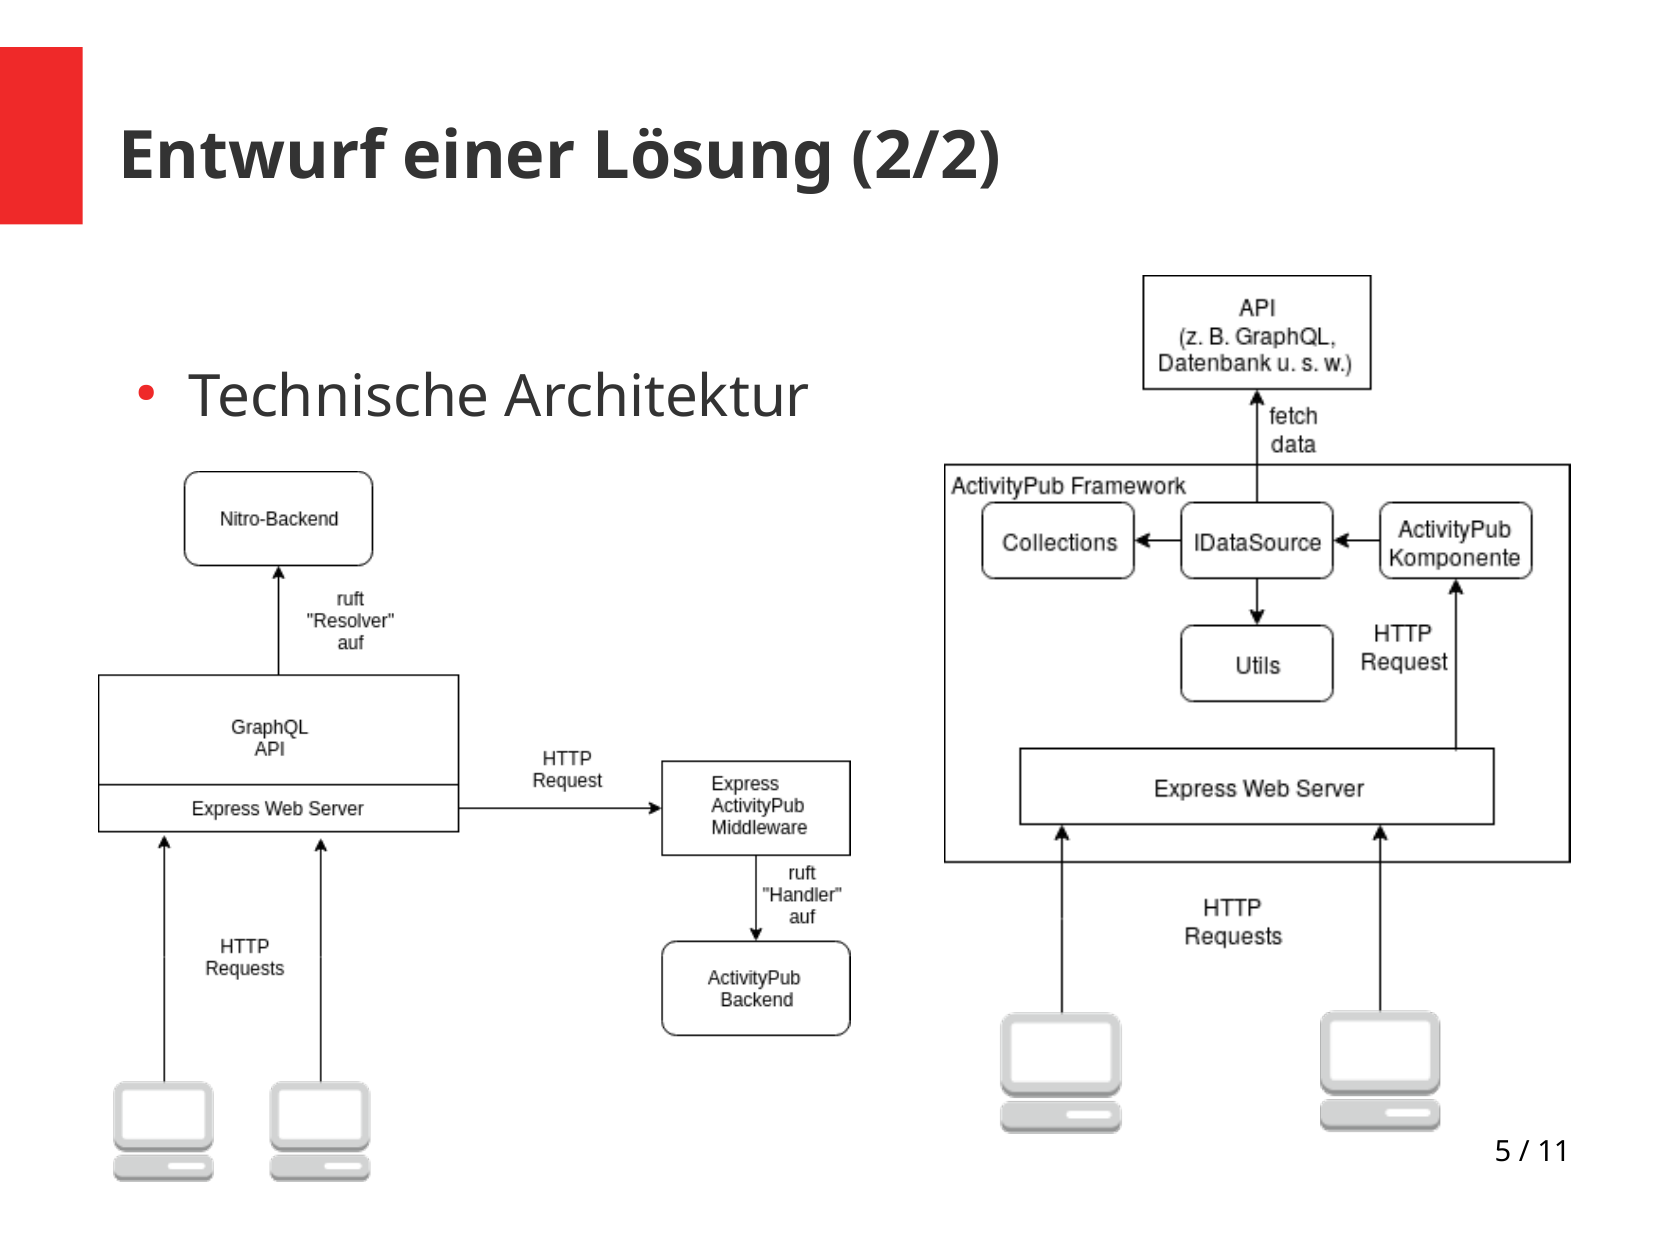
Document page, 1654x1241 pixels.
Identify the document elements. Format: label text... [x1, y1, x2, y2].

list Technische Architektur [118, 354, 944, 1074]
picture [98, 471, 851, 1182]
picture [944, 275, 1571, 1134]
title Entwurf einer Lösung (2/2) [118, 49, 1571, 257]
